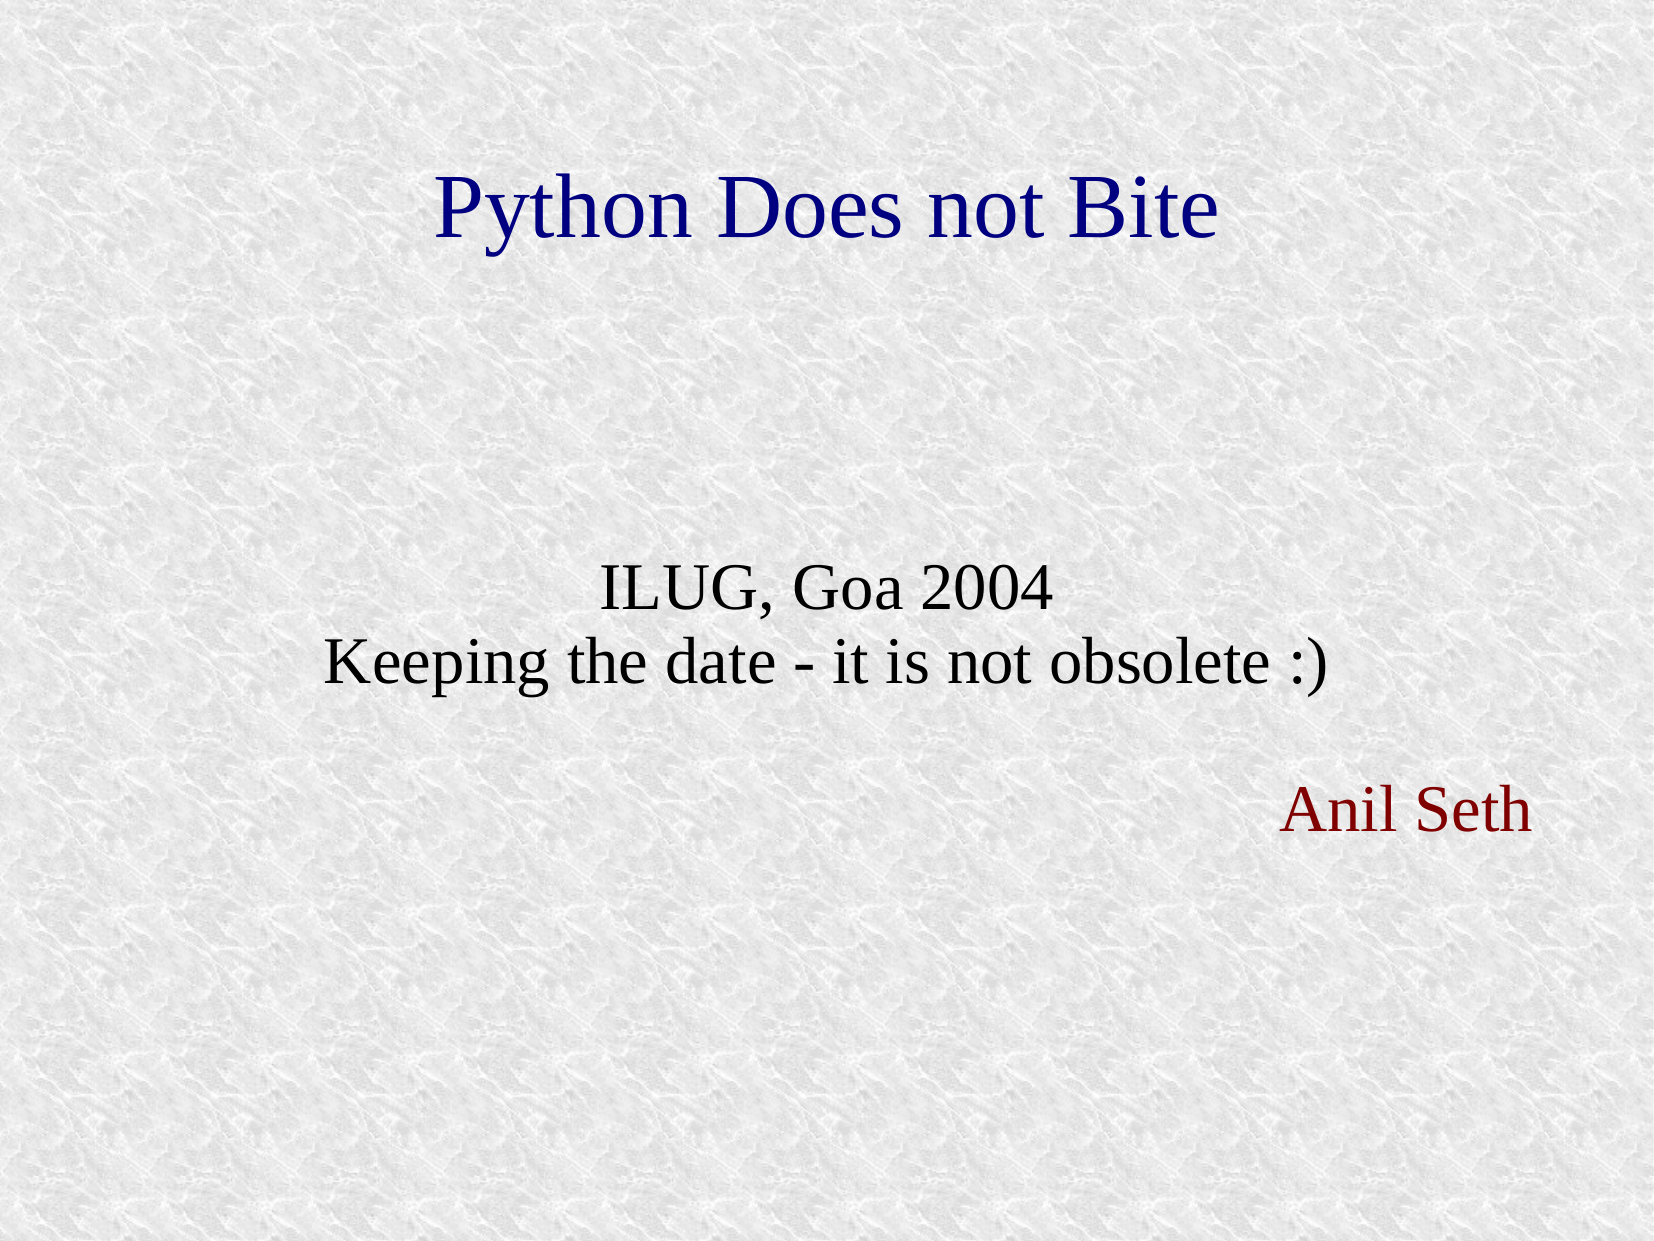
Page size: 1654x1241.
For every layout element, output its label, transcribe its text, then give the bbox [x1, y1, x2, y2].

subtitle ILUG, Goa 2004 Keeping the date - it is not obsolete :) Anil Seth [121, 344, 1534, 1127]
picture [0, 0, 1654, 1241]
title Python Does not Bite [121, 102, 1534, 311]
